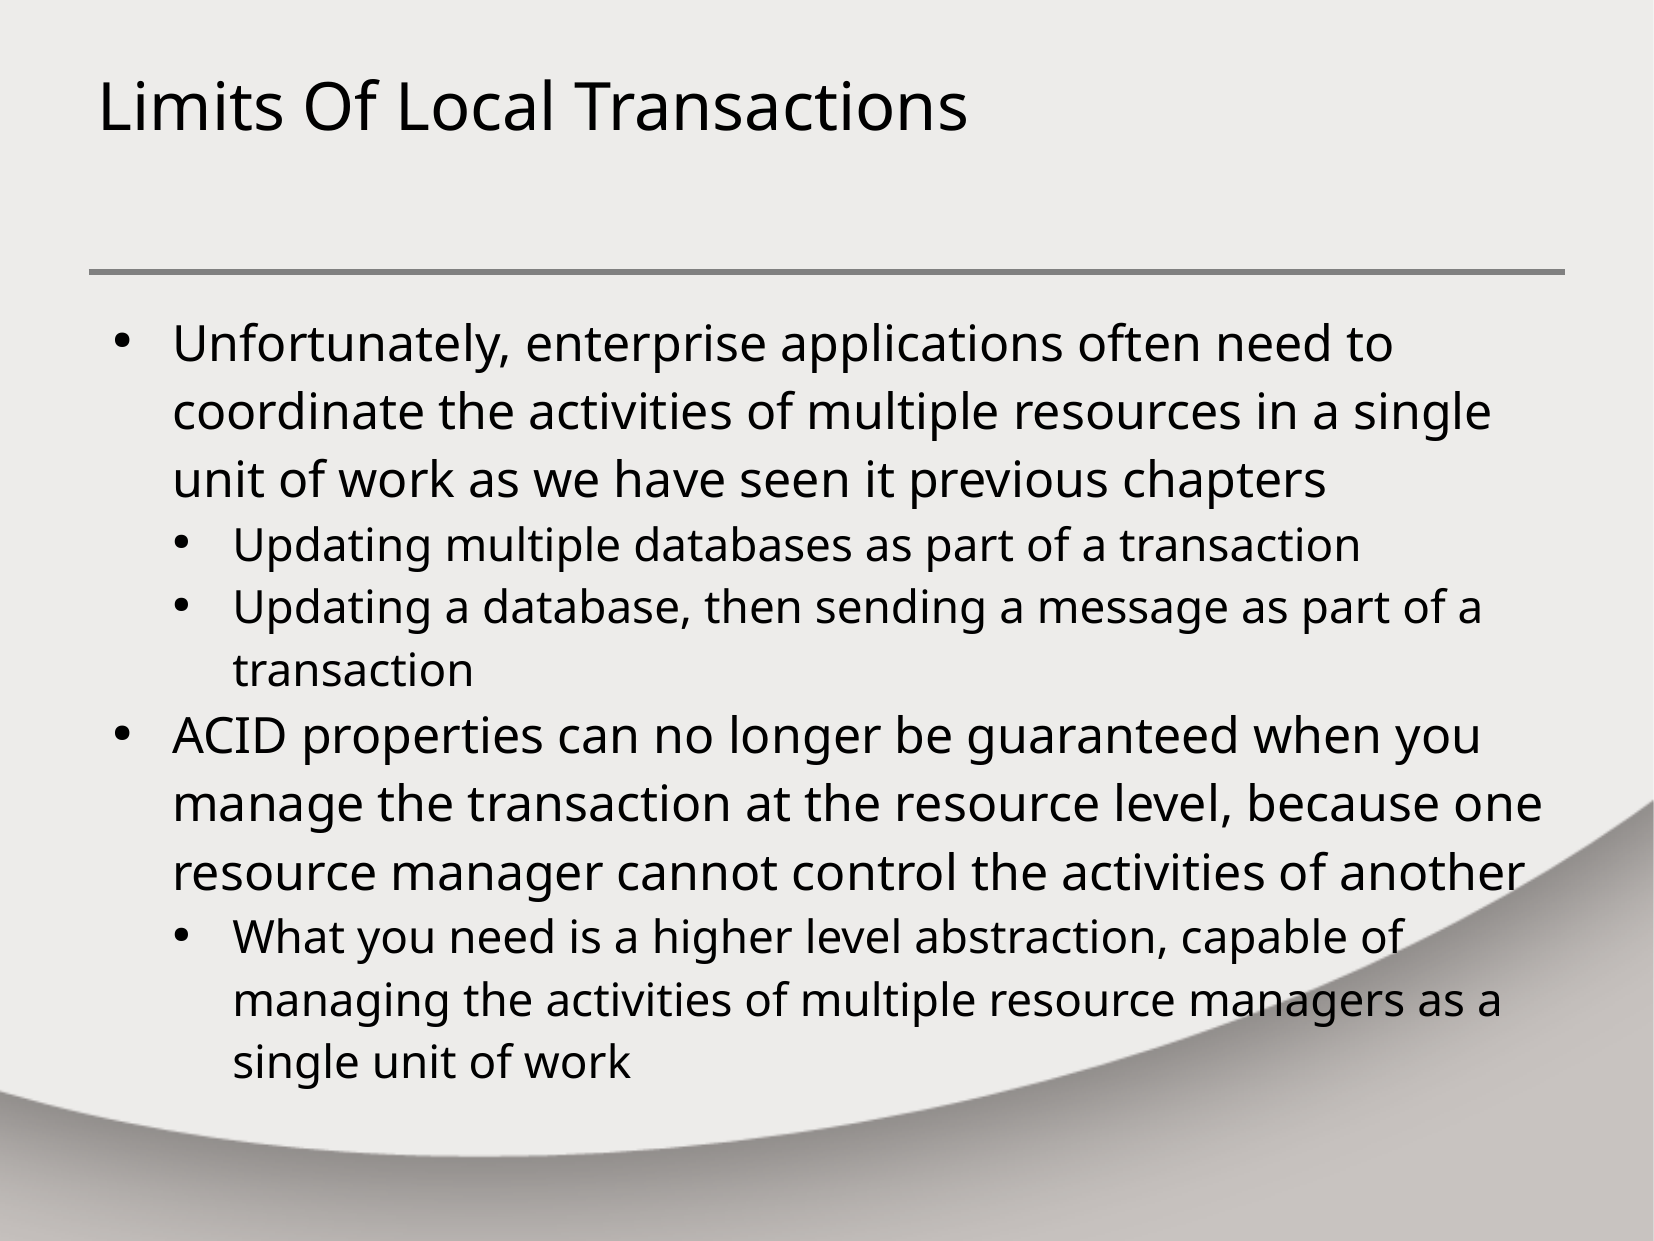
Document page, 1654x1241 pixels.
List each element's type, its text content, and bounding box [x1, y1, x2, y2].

title Limits Of Local Transactions [97, 75, 1561, 226]
picture [0, 0, 1654, 1241]
text_box Unfortunately, enterprise applications often need to coordinate the activities of multiple resources in a single unit of work as we have seen it previous chapters Updating multiple databases as part of a transaction Updating a database, then sending a message as part of a transaction ACID properties can no longer be guaranteed when you manage the transaction at the resource level, because one resource manager cannot control the activities of another What you need is a higher level abstraction, capable of managing the activities of multiple resource managers as a single unit of work [97, 300, 1561, 1163]
